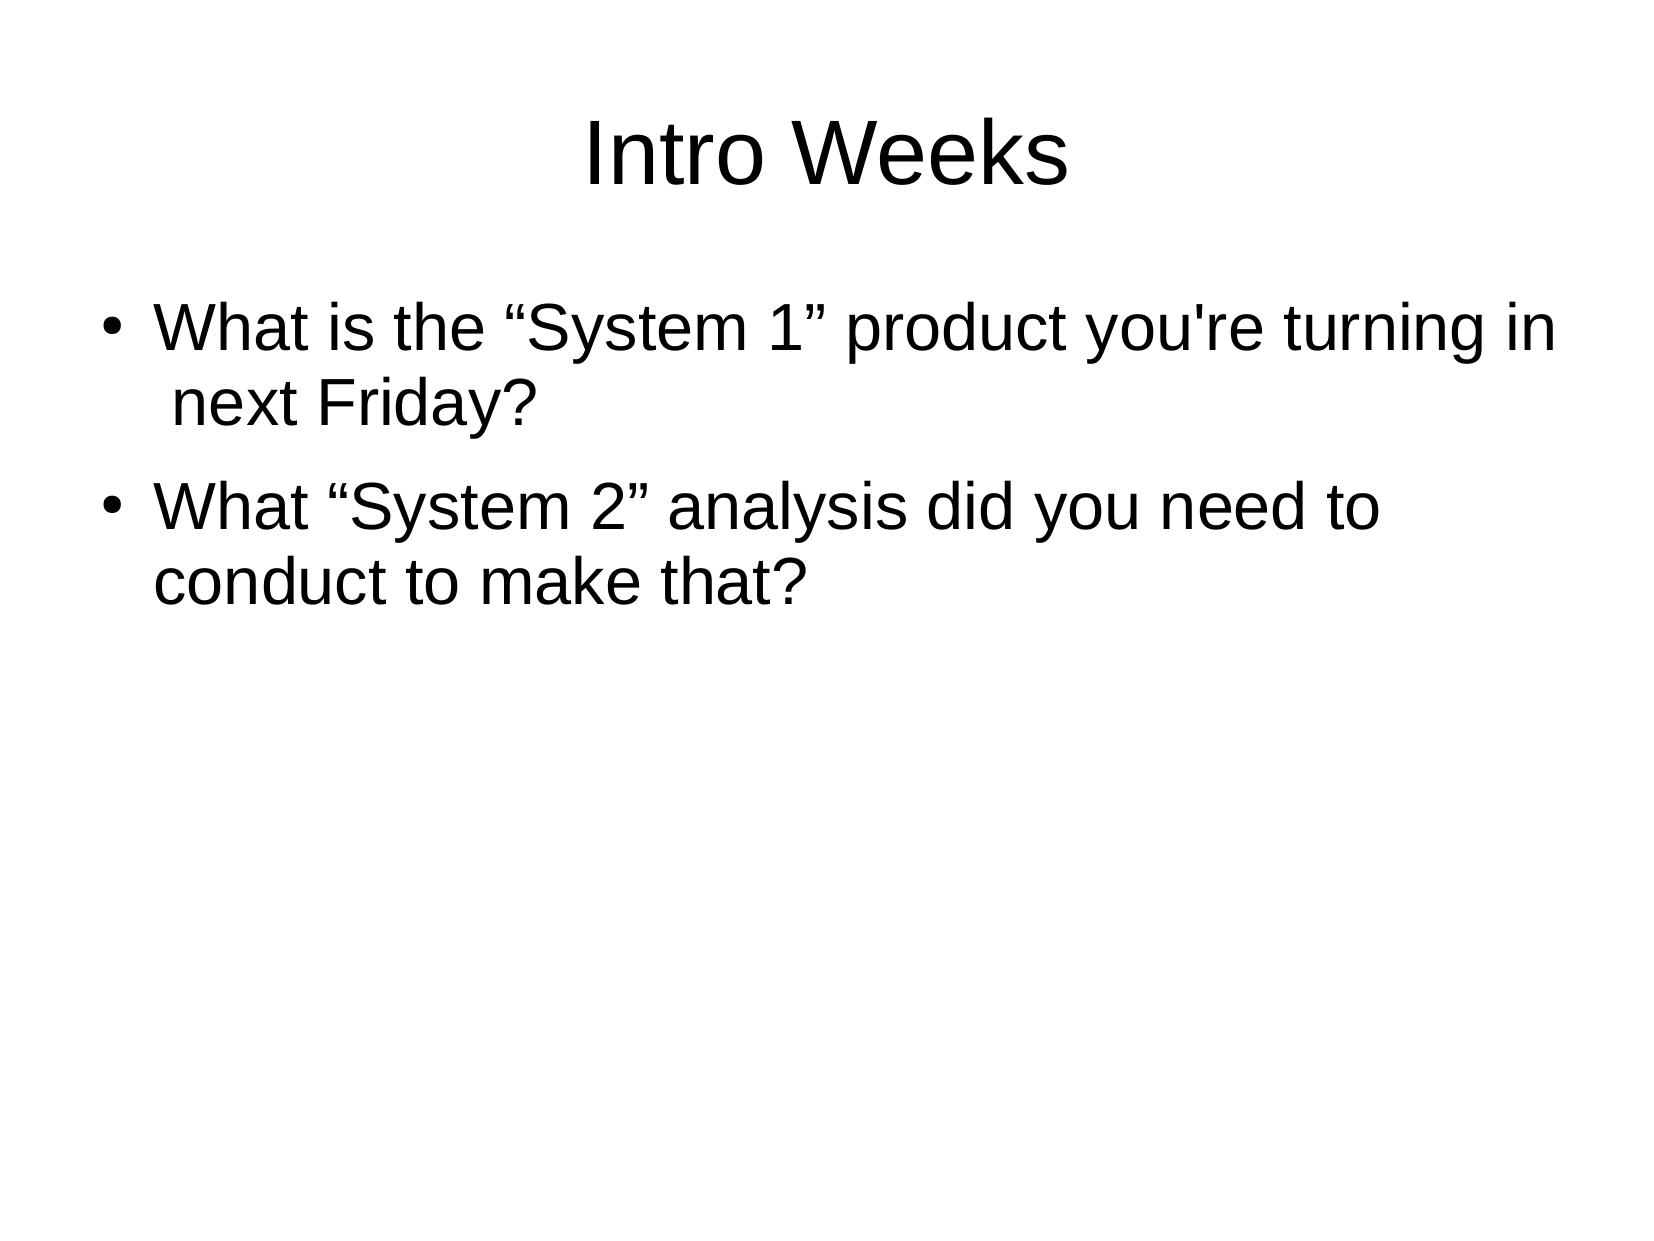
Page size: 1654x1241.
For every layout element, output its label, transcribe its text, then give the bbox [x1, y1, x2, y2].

title Intro Weeks [82, 49, 1571, 257]
list What is the “System 1” product you're turning in next Friday? What “System 2” analysis did you need to conduct to make that? [82, 290, 1571, 1010]
